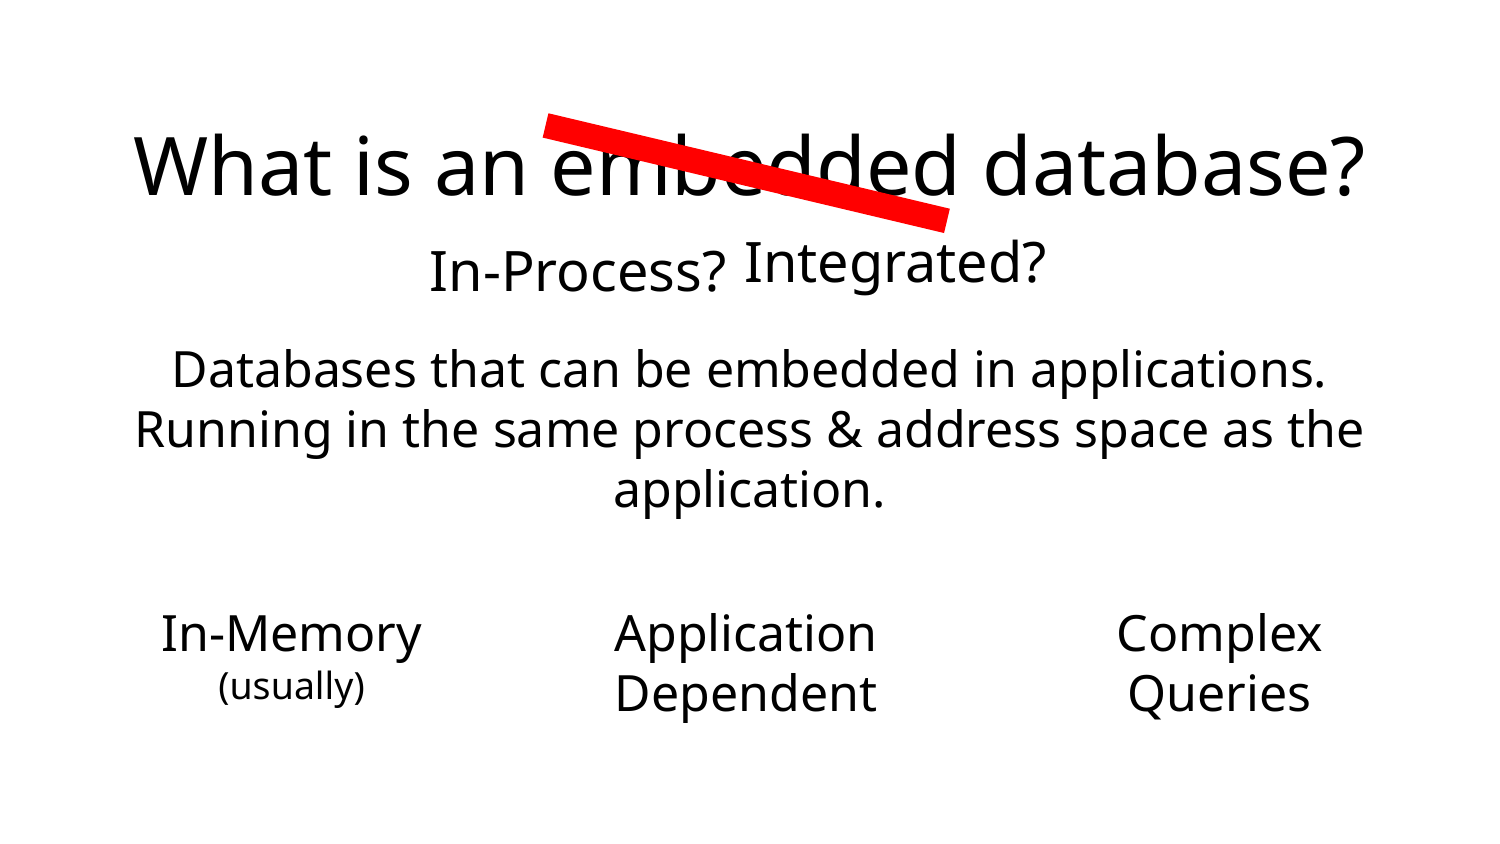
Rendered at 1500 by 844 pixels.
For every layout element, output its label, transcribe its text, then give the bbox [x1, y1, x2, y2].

title What is an embedded database? [0, 99, 1500, 270]
title Complex Queries [1029, 586, 1411, 747]
title Application Dependent [552, 586, 940, 747]
title Databases that can be embedded in applications. Running in the same process & address space as the application. [51, 322, 1449, 505]
text_box In-Process? [406, 220, 750, 323]
text_box Integrated? [724, 211, 1068, 313]
title In-Memory (usually) [120, 586, 464, 747]
